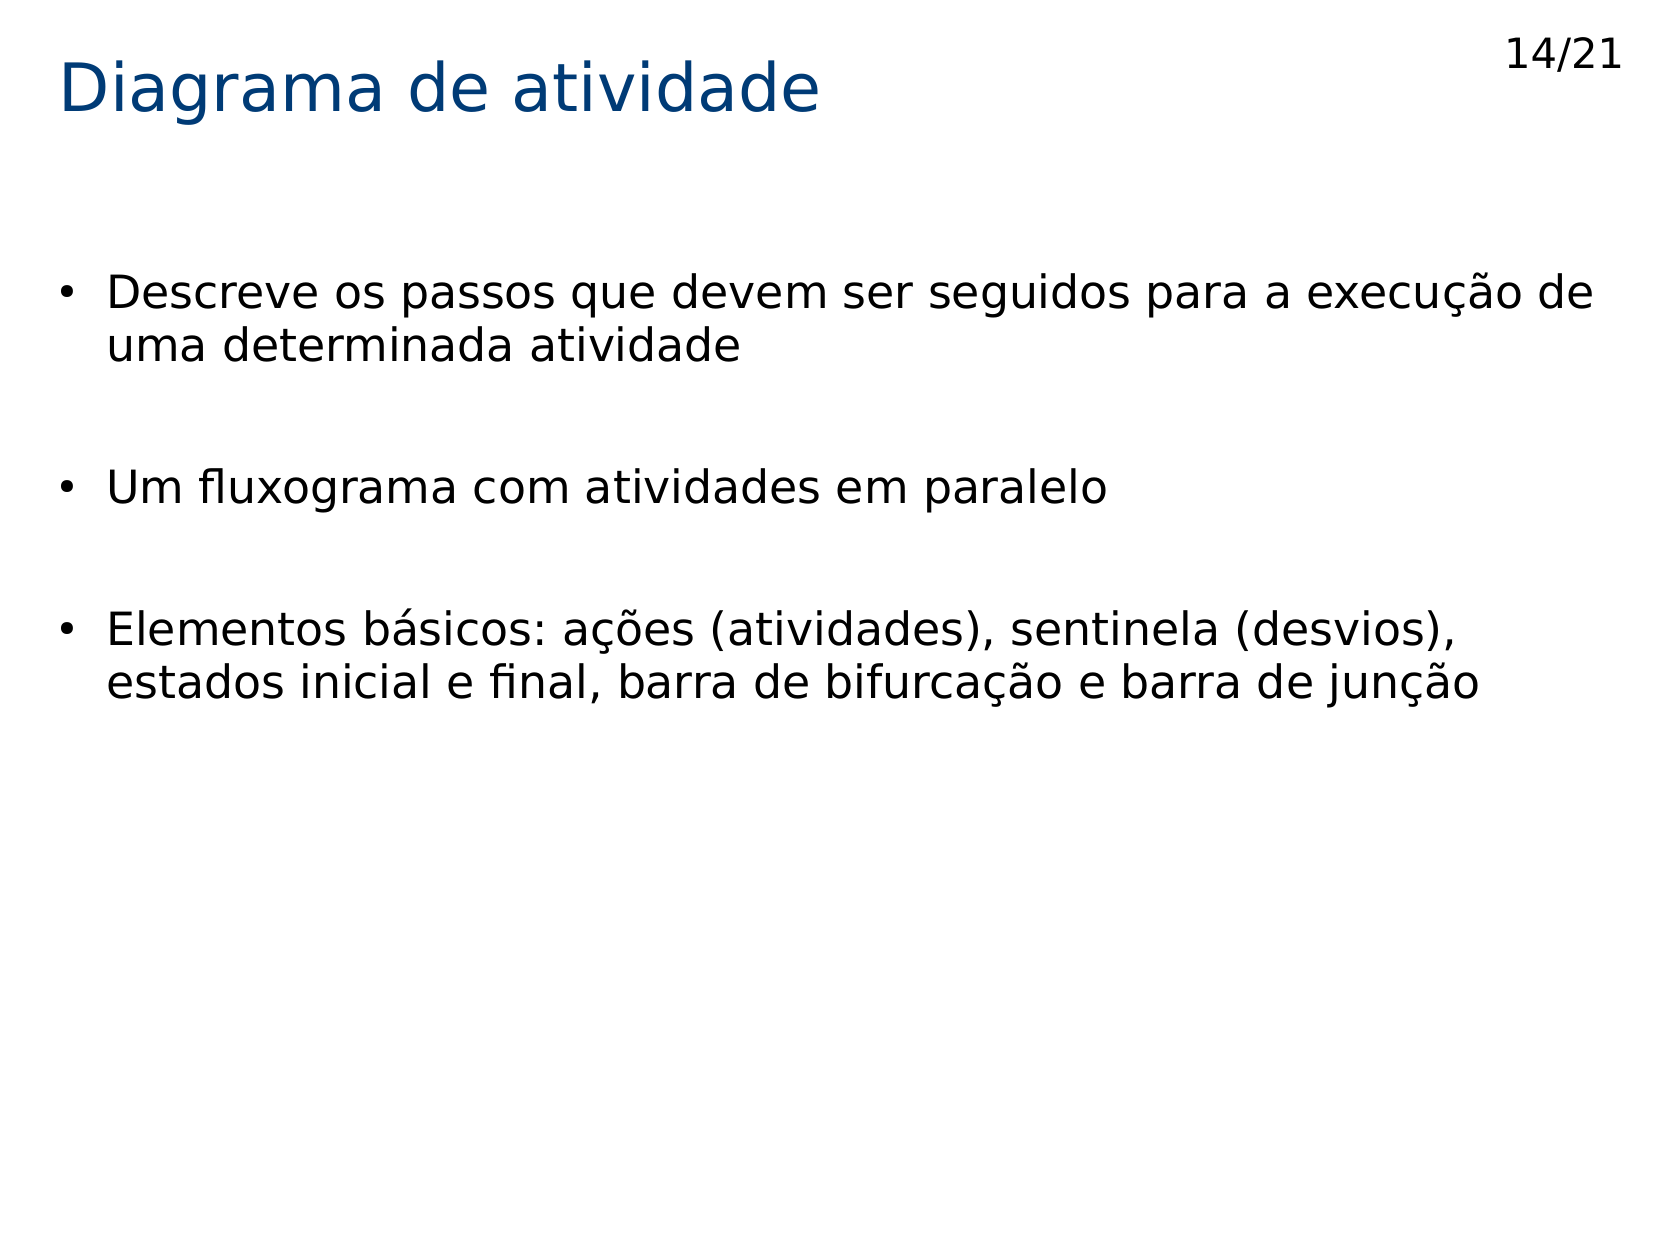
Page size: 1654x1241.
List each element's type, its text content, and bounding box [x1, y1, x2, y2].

list Descreve os passos que devem ser seguidos para a execução de uma determinada atividade Um fluxograma com atividades em paralelo Elementos básicos: ações (atividades), sentinela (desvios), estados inicial e final, barra de bifurcação e barra de junção [59, 265, 1625, 1211]
title Diagrama de atividade [59, 29, 1506, 148]
